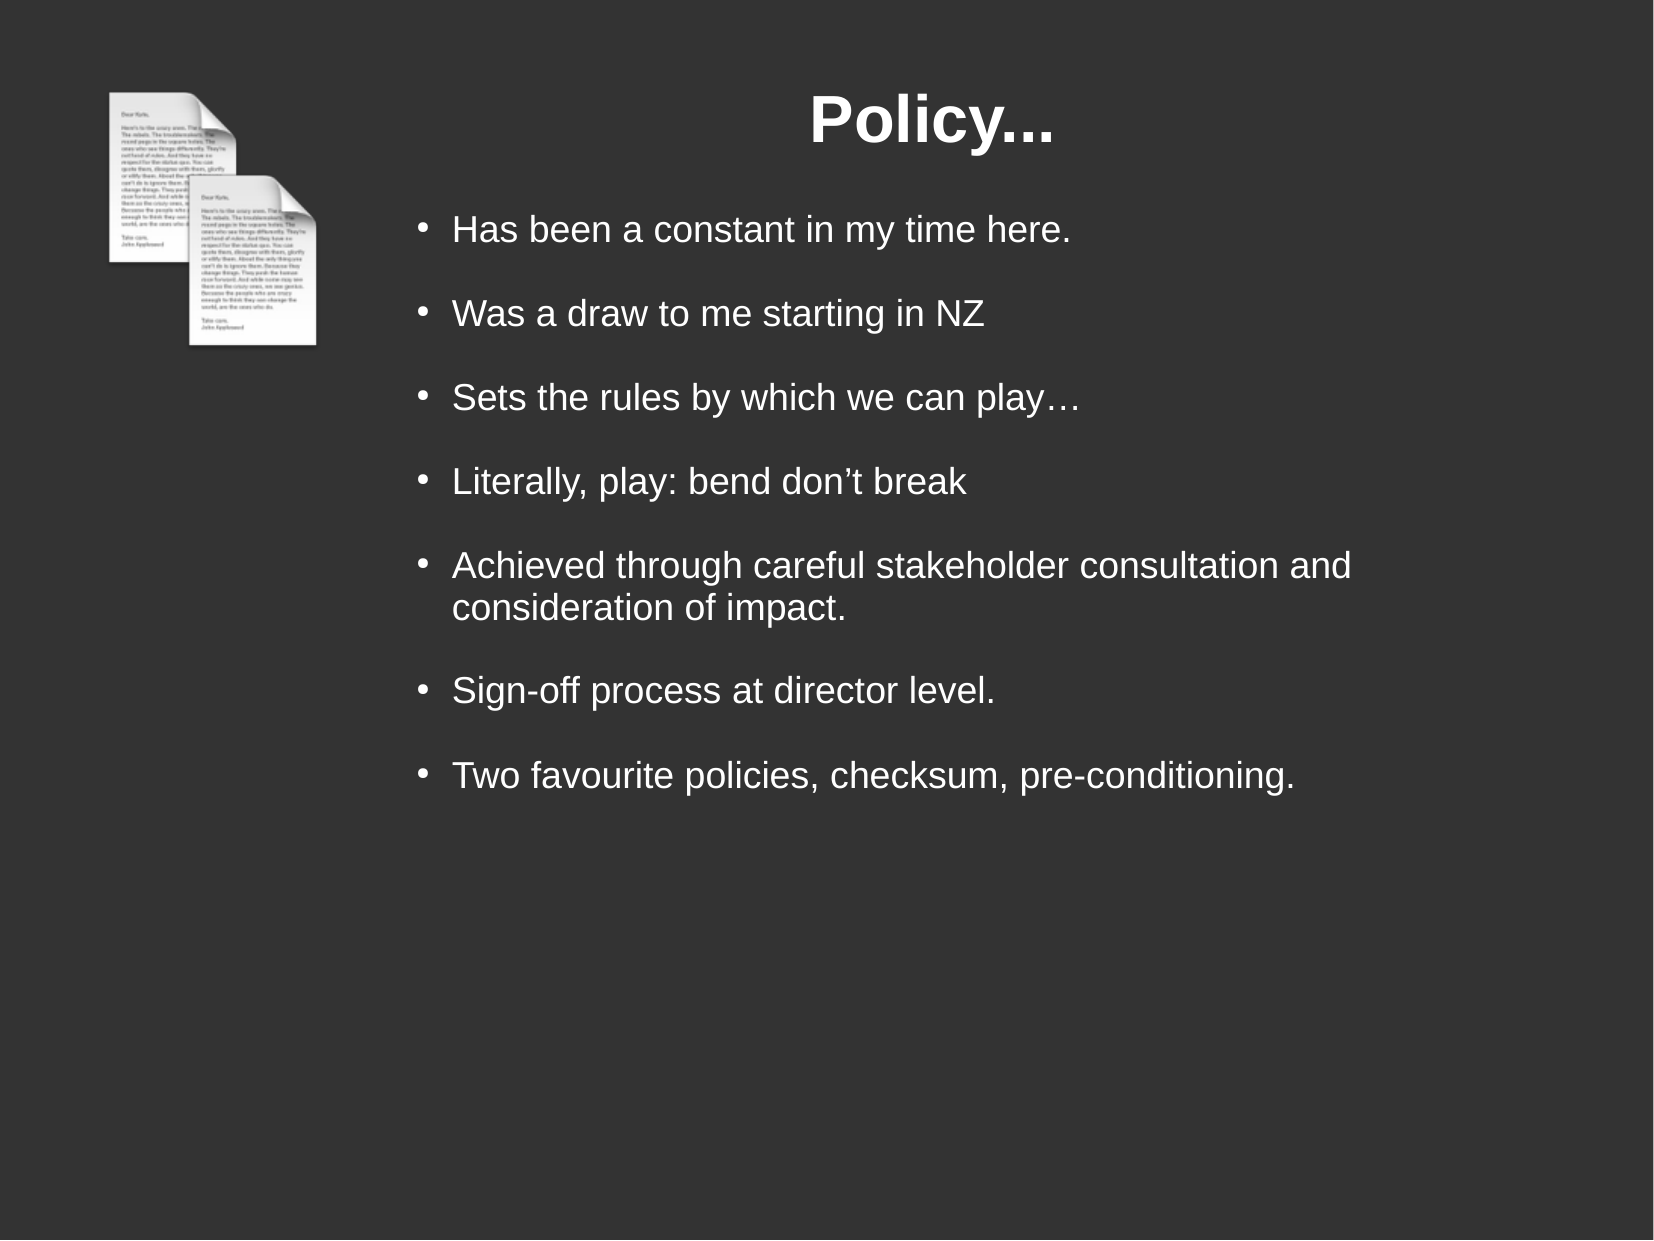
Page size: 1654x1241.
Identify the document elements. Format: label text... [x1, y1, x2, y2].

title Policy... [295, 49, 1571, 189]
text_box Has been a constant in my time here. Was a draw to me starting in NZ Sets the rules by which we can play… Literally, play: bend don’t break Achieved through careful stakeholder consultation and consideration of impact. Sign-off process at director level. Two favourite policies, checksum, pre-conditioning. [401, 200, 1595, 804]
picture [82, 83, 344, 355]
